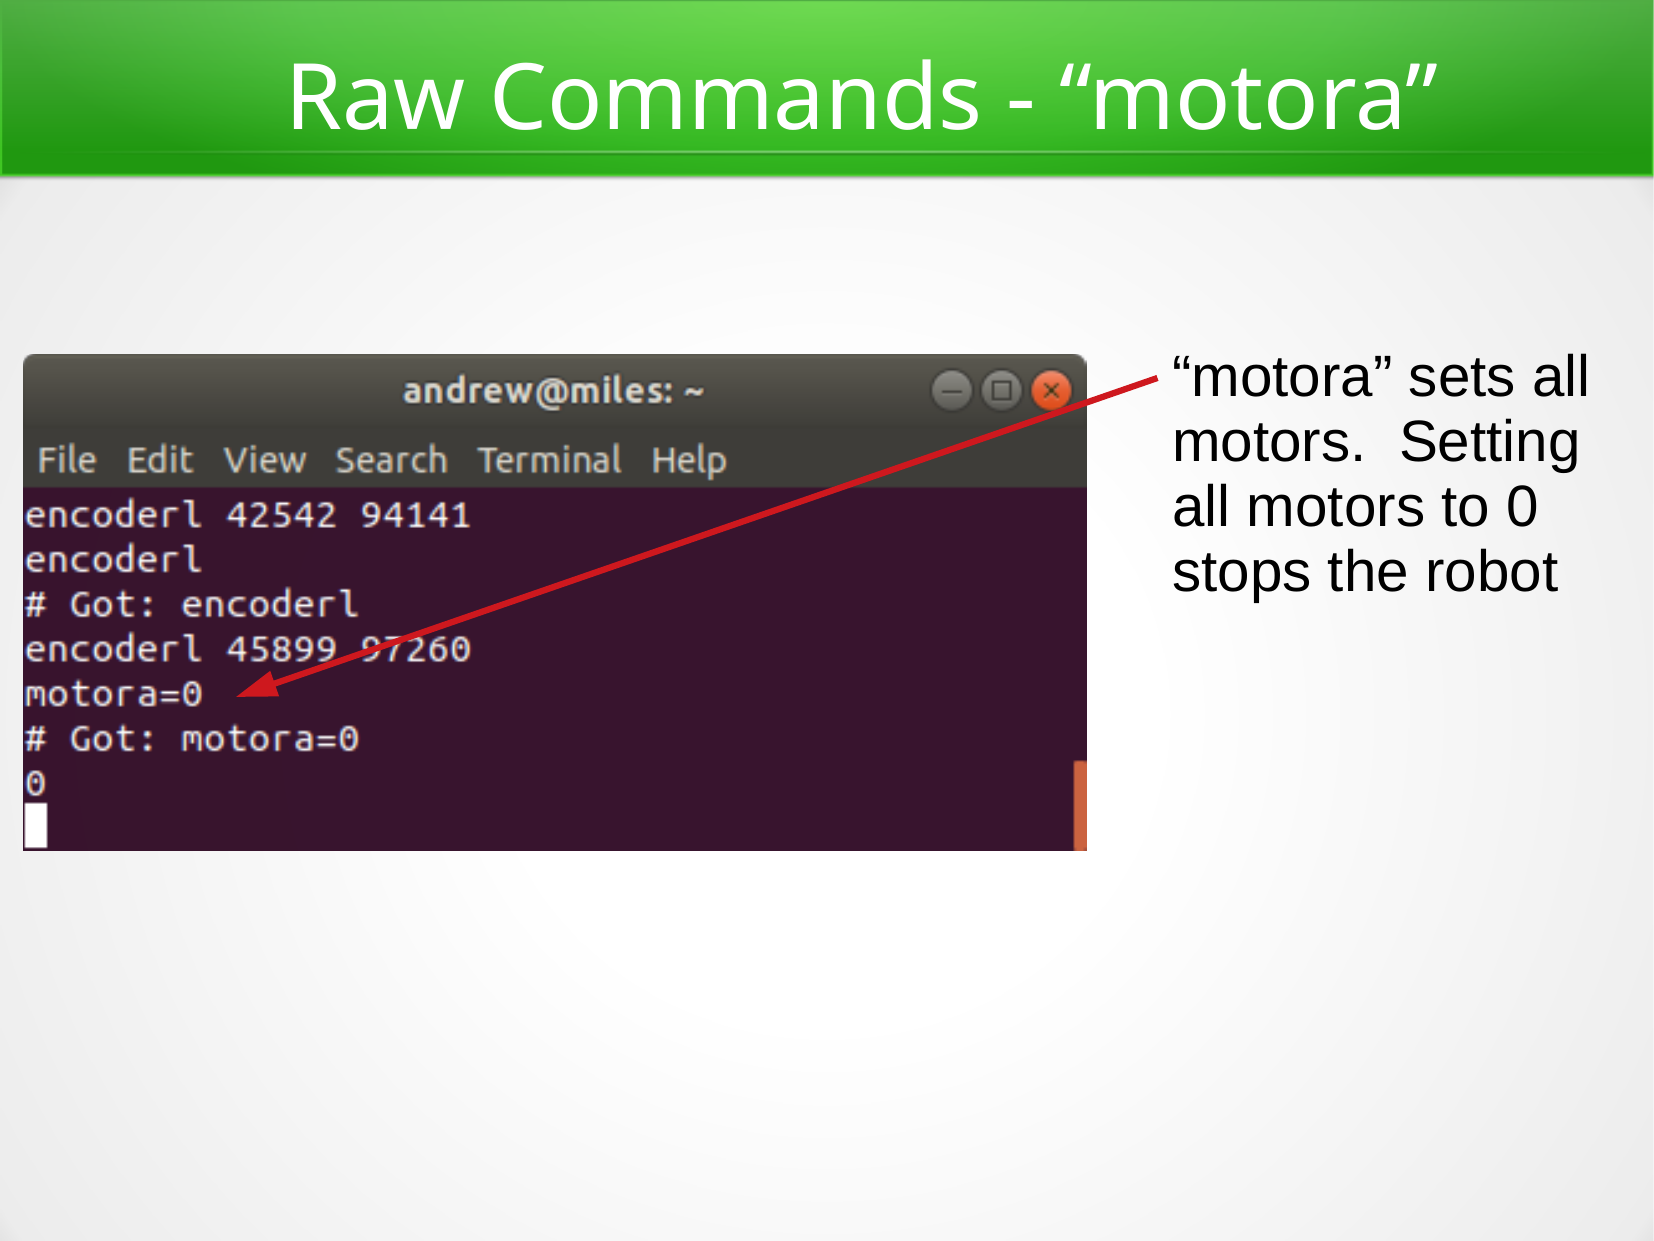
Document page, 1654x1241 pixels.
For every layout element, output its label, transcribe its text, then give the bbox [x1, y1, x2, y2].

title Raw Commands - “motora” [118, 23, 1607, 166]
text_box “motora” sets all motors. Setting all motors to 0 stops the robot [1157, 271, 1654, 1241]
picture [0, 0, 1654, 1241]
